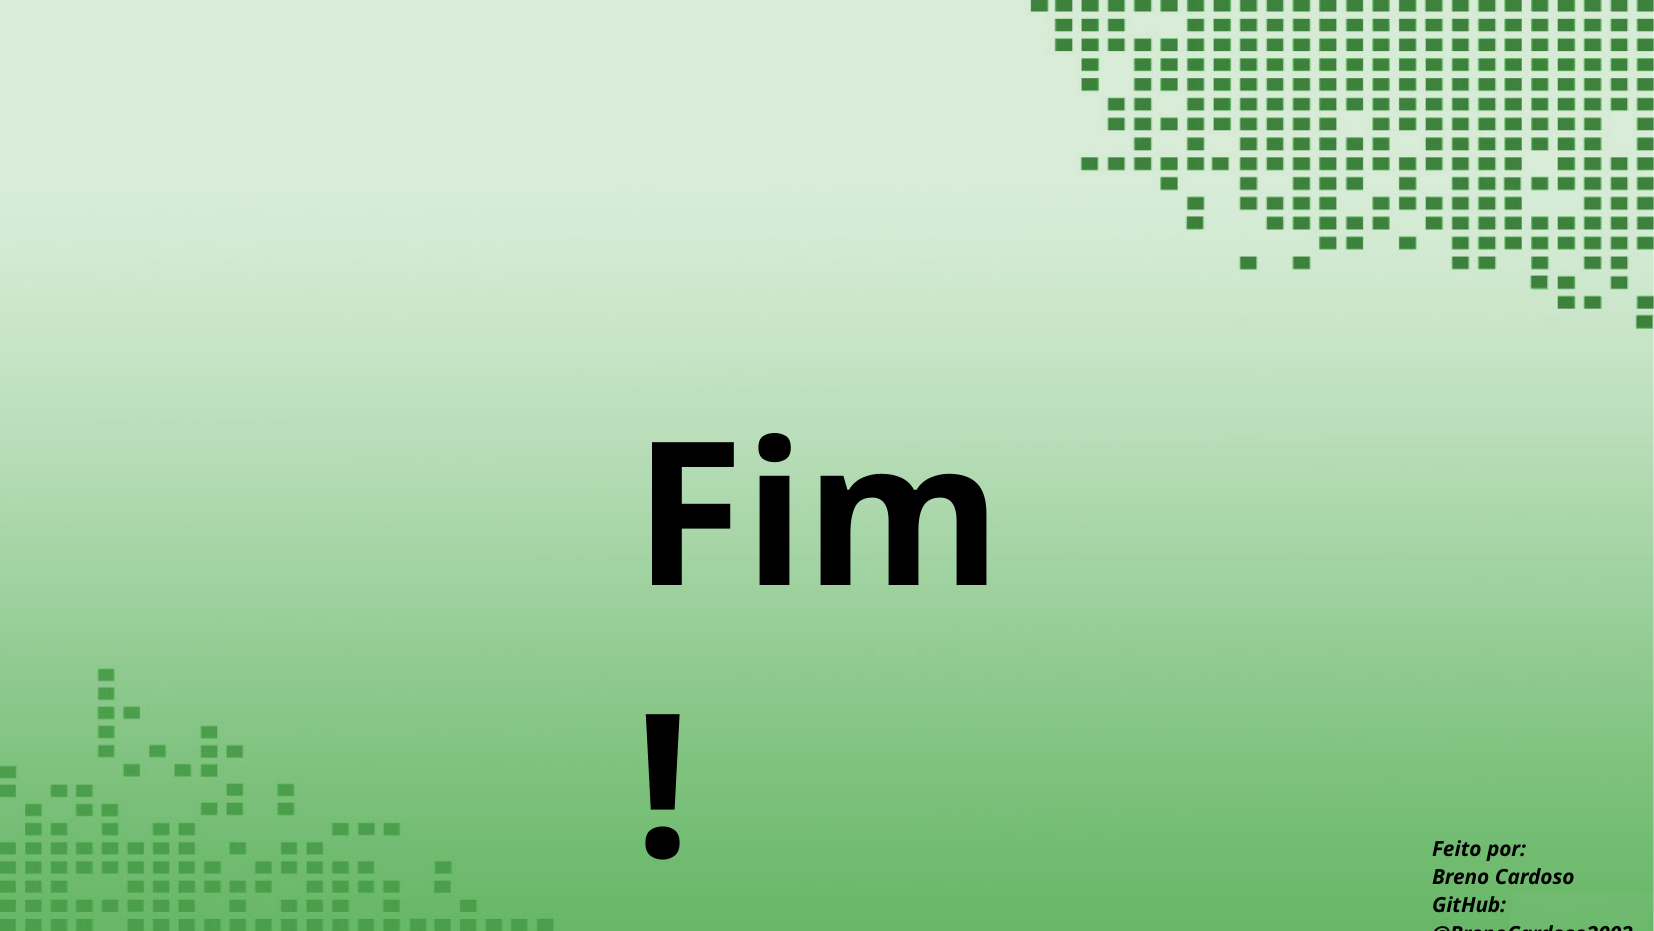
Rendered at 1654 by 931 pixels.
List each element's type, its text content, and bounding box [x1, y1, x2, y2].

text_box Feito por: Breno Cardoso GitHub: @BrenoCardoso2002 [1417, 826, 1654, 931]
picture [0, 0, 1654, 931]
text_box Fim! [620, 364, 1034, 599]
